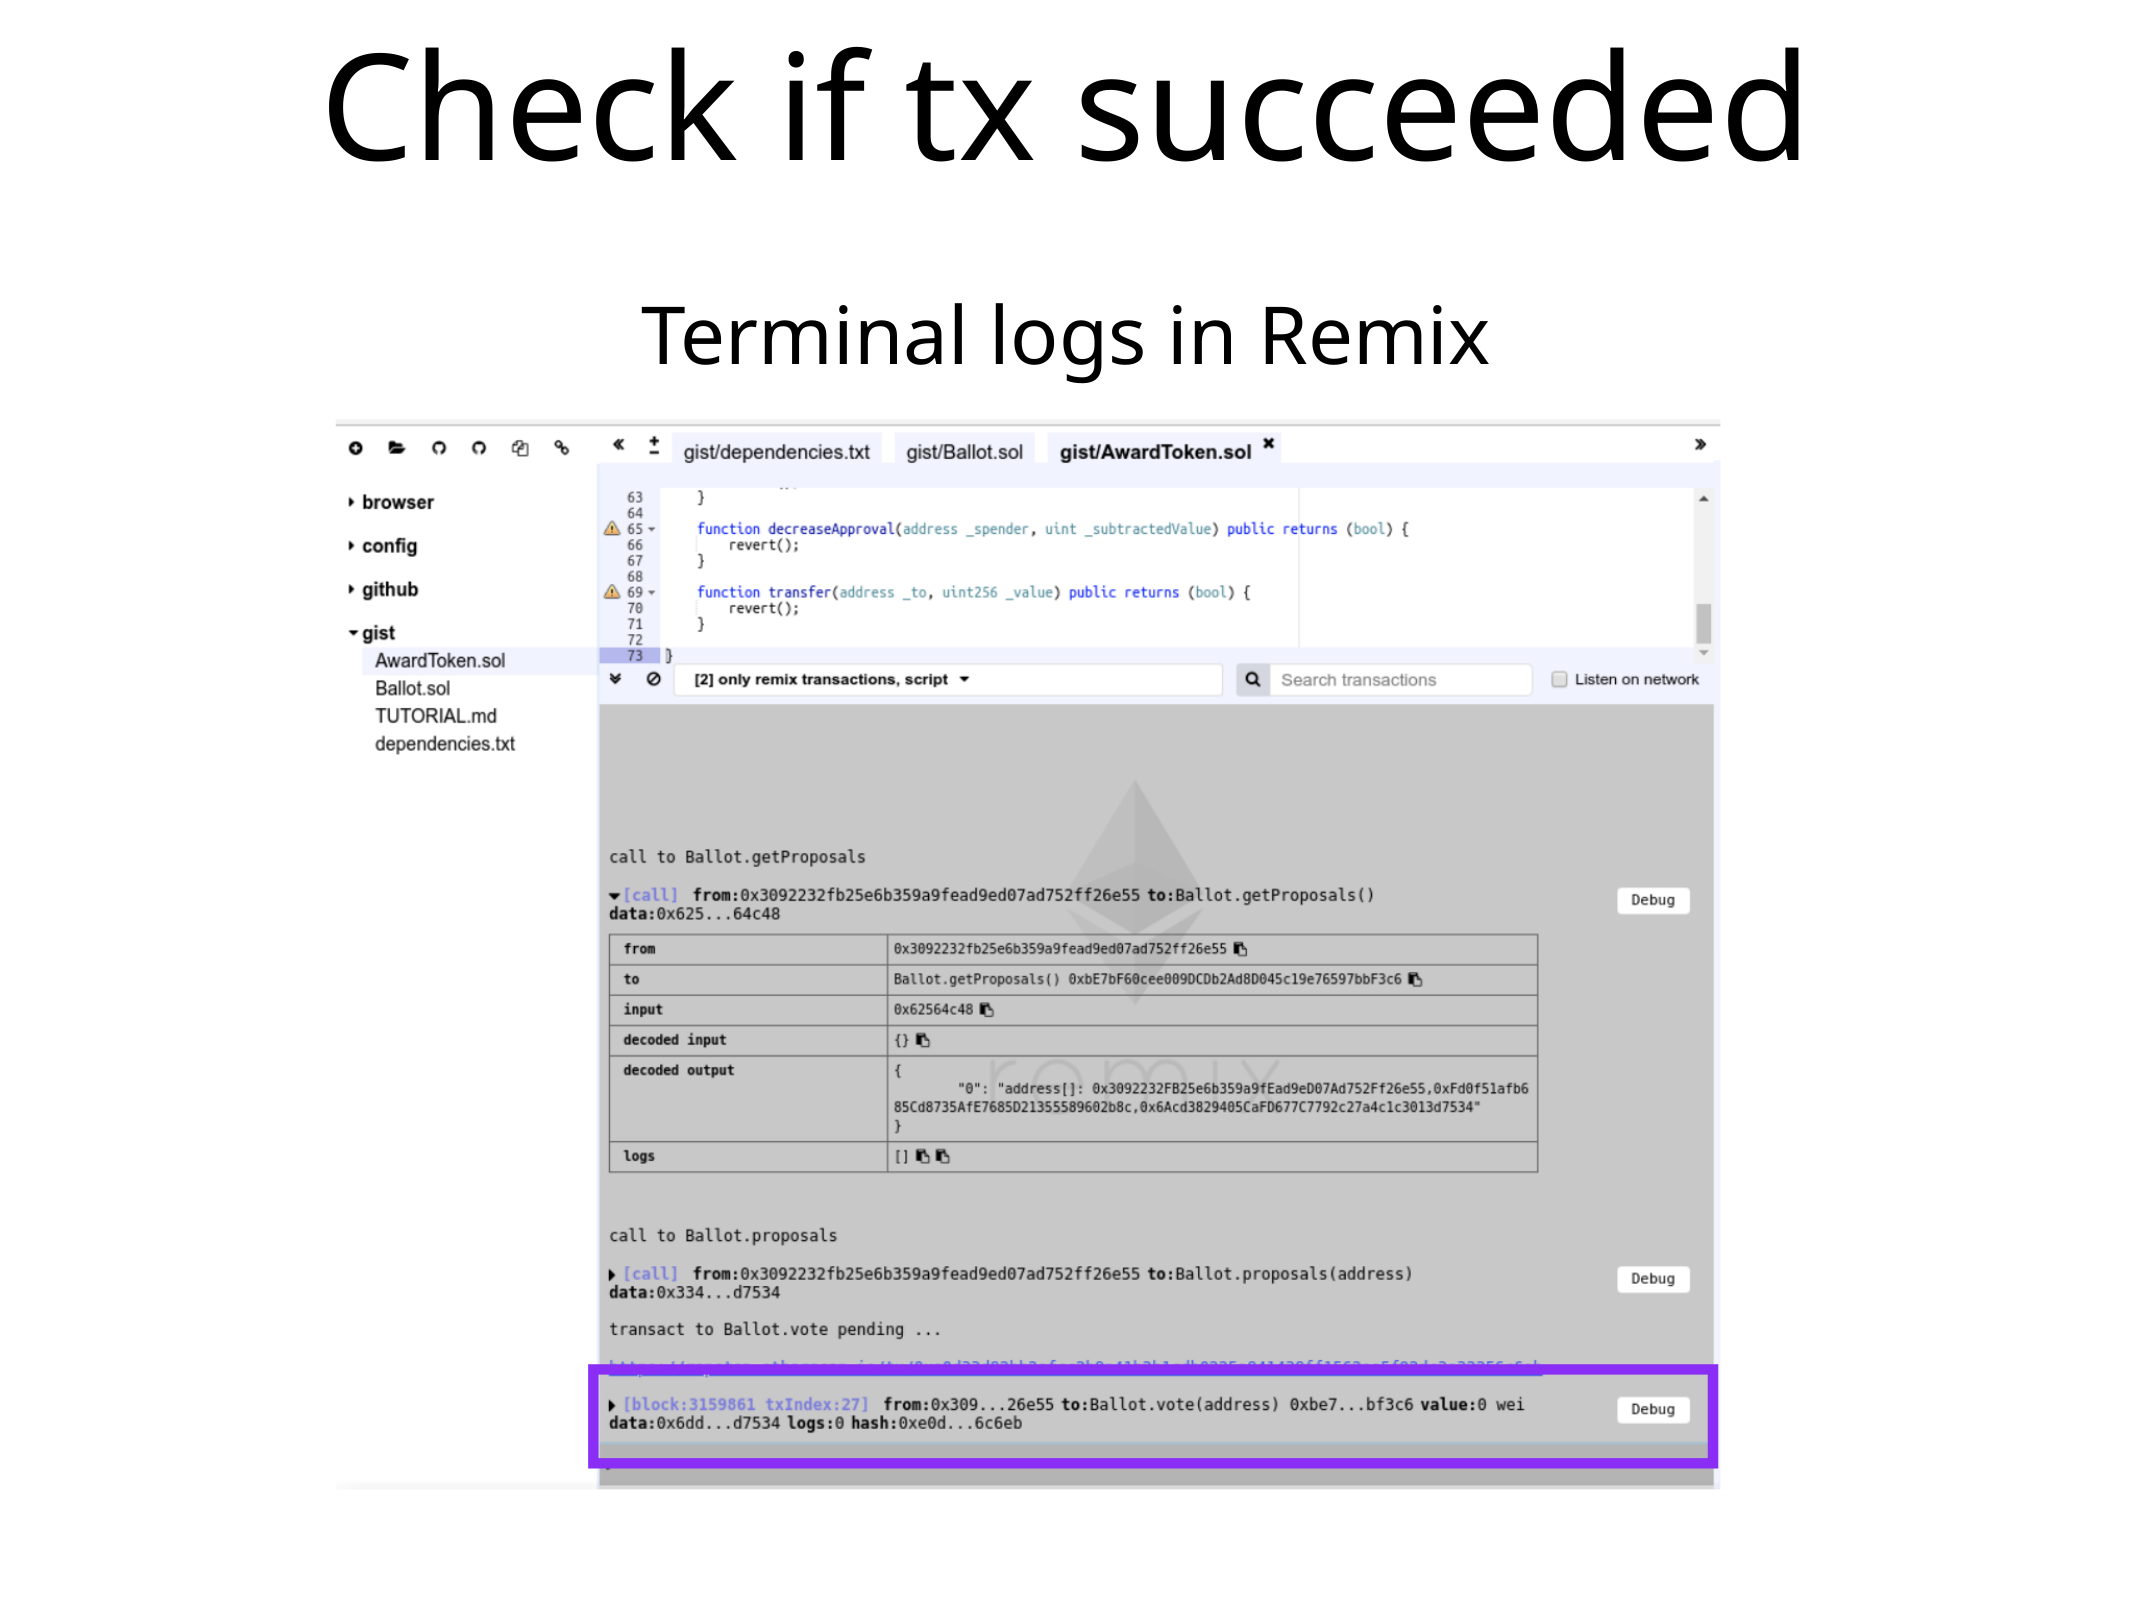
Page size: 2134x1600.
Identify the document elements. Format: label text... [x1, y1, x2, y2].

subtitle Terminal logs in Remix ( when dependencies.js is the active file ) [112, 277, 2021, 558]
title Check if tx succeeded [69, 5, 2064, 200]
picture [315, 413, 1785, 1504]
